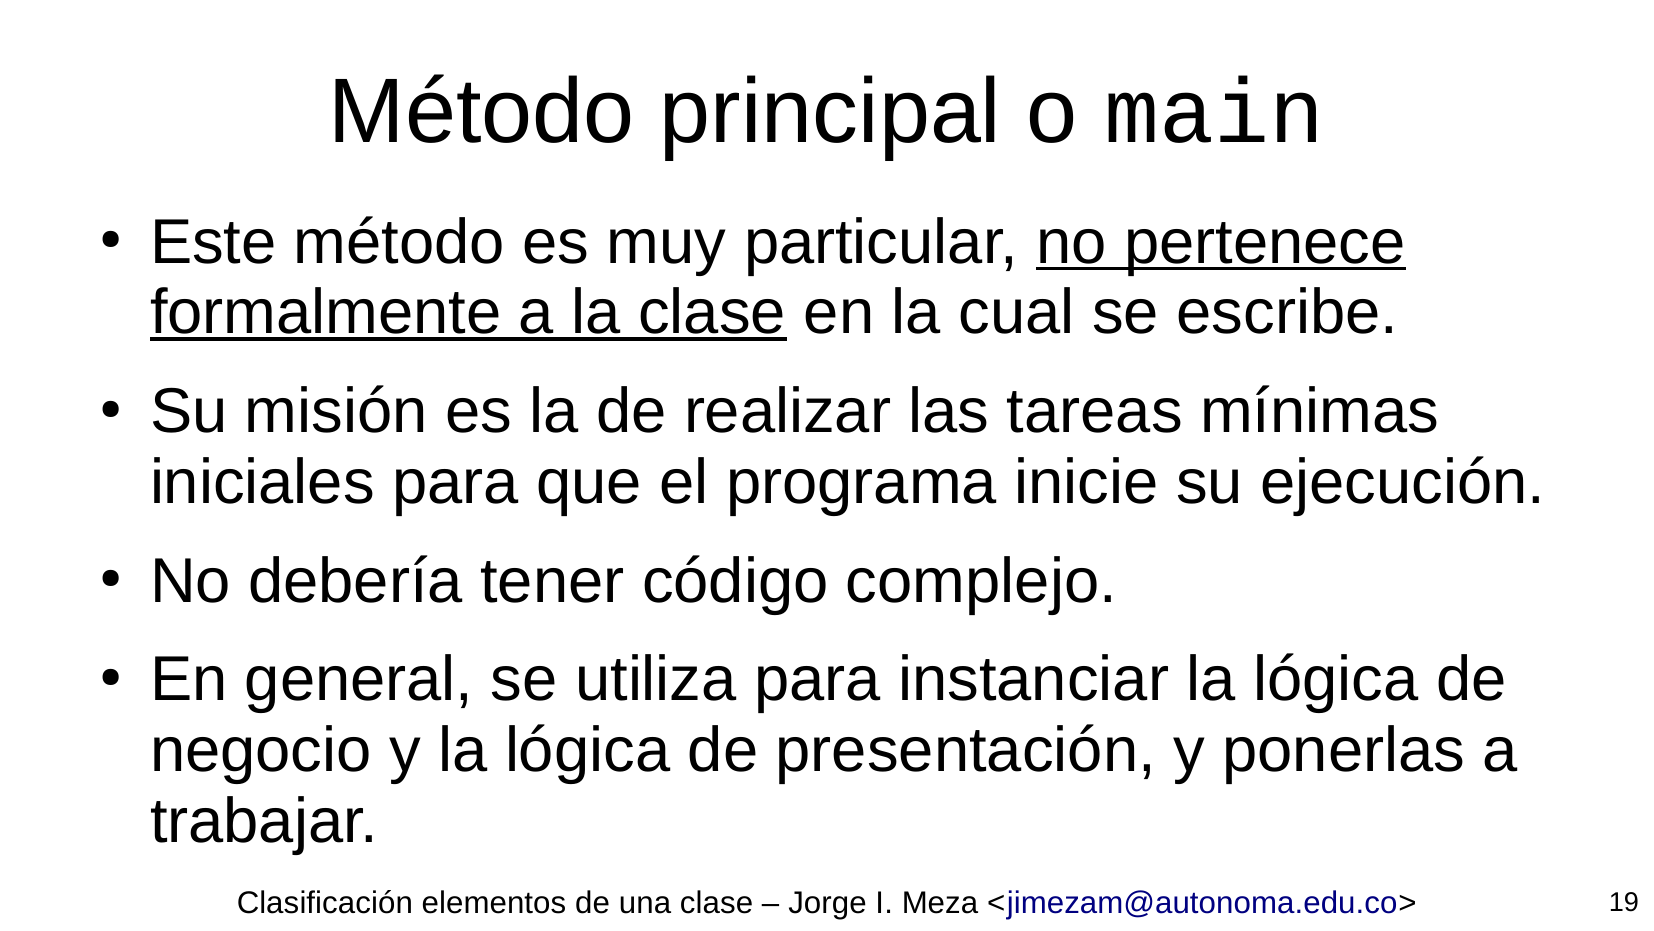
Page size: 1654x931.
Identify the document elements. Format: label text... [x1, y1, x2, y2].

title Método principal o main [82, 37, 1571, 193]
list Este método es muy particular, no pertenece formalmente a la clase en la cual se escribe. Su misión es la de realizar las tareas mínimas iniciales para que el programa inicie su ejecución. No debería tener código complejo. En general, se utiliza para instanciar la lógica de negocio y la lógica de presentación, y ponerlas a trabajar. [82, 205, 1571, 867]
